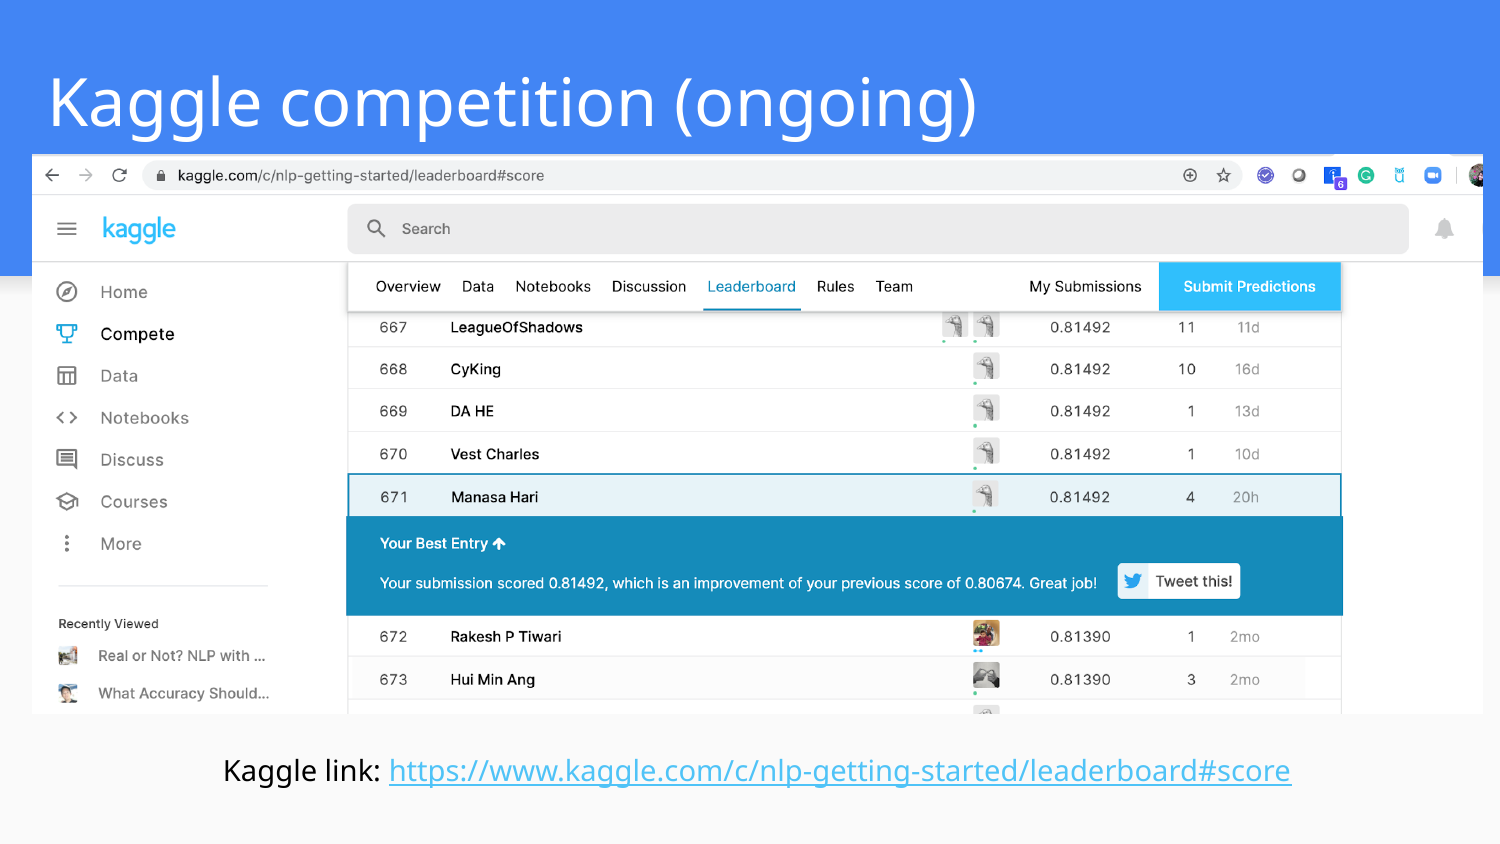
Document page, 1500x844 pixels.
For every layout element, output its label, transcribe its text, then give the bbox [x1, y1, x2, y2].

picture [32, 154, 1483, 714]
title Kaggle competition (ongoing) [32, 28, 1382, 155]
text_box Kaggle link: https://www.kaggle.com/c/nlp-getting-started/leaderboard#score [137, 737, 1377, 836]
